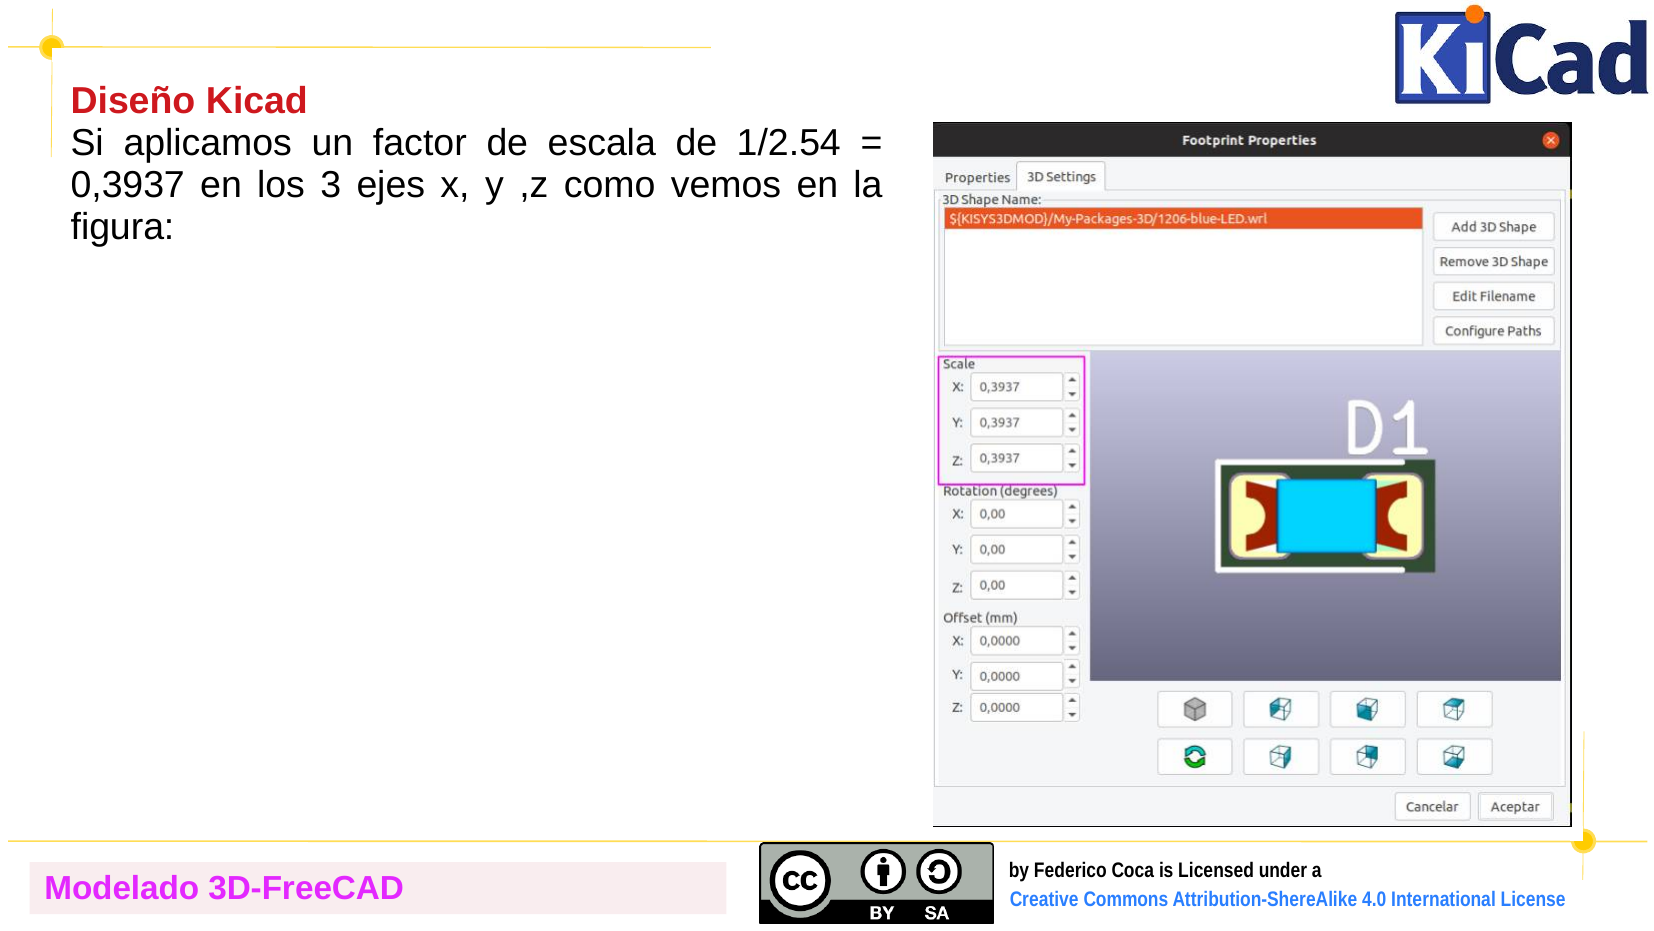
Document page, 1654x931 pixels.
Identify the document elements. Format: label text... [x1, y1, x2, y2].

text_box Diseño Kicad Si aplicamos un factor de escala de 1/2.54 = 0,3937 en los 3 ejes x, y ,z como vemos en la figura: [55, 72, 898, 255]
text_box Modelado 3D-FreeCAD [29, 862, 727, 915]
picture [1389, 0, 1652, 107]
picture [933, 122, 1572, 827]
